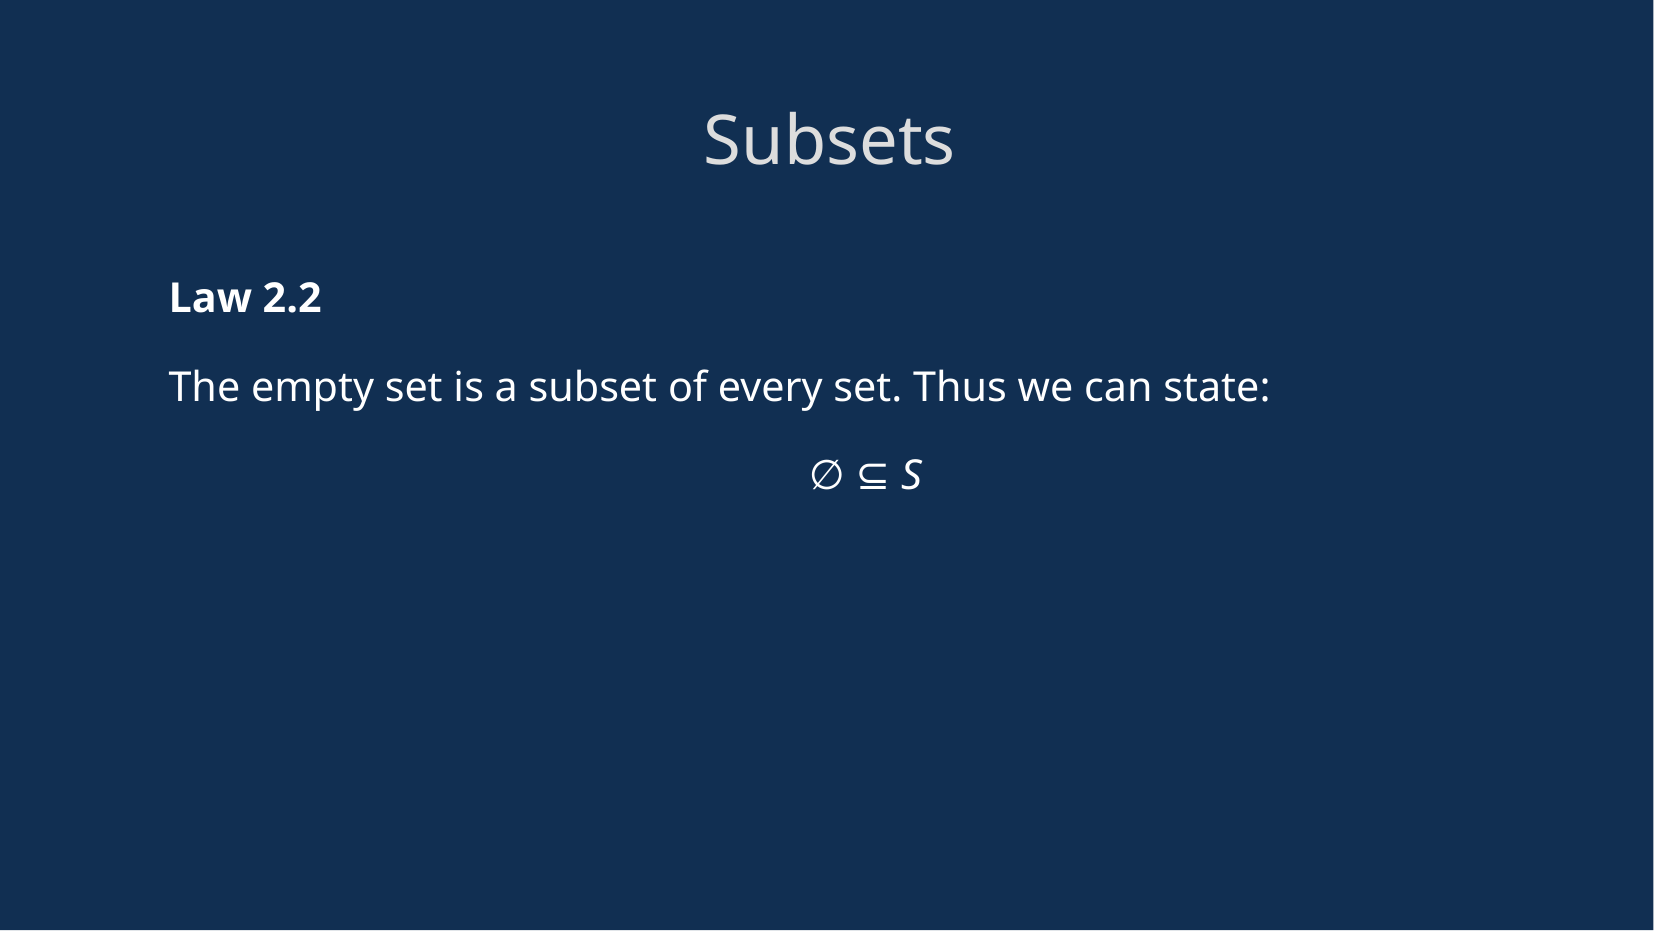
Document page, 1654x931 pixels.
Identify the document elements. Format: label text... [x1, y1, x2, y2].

title Subsets [97, 56, 1563, 220]
list Law 2.2 The empty set is a subset of every set. Thus we can state: ∅ ⊆ S [97, 268, 1563, 806]
